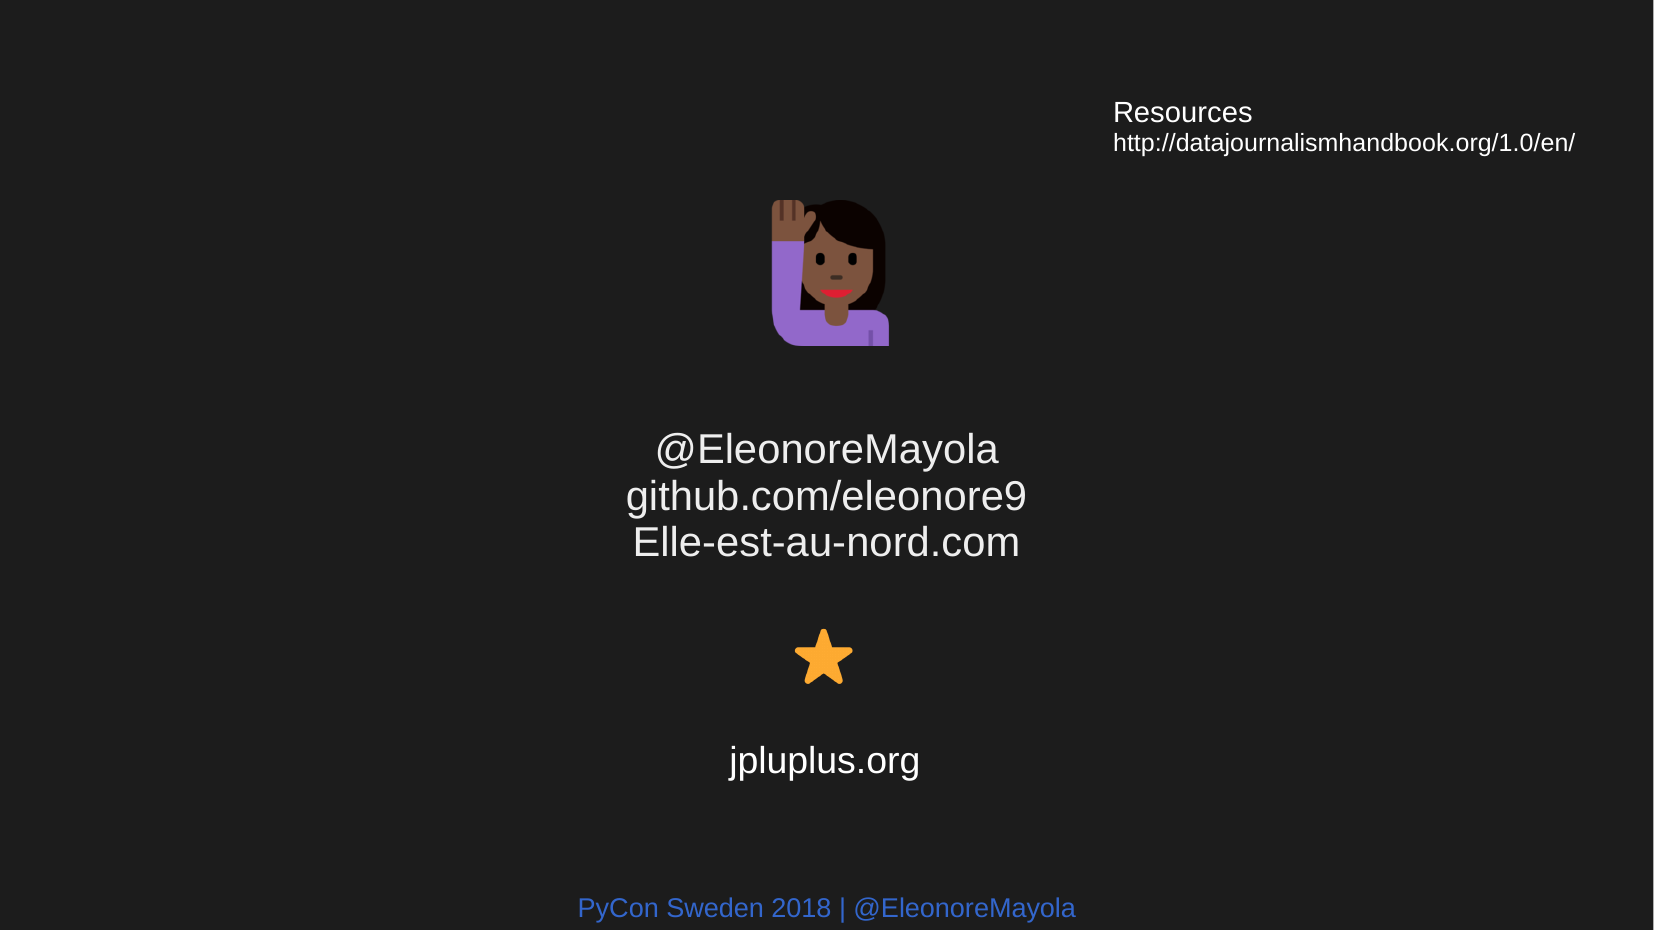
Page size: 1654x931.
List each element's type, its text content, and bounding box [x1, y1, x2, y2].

text_box PyCon Sweden 2018 | @EleonoreMayola [460, 885, 1193, 931]
text_box Resources http://datajournalismhandbook.org/1.0/en/ [1098, 88, 1654, 272]
text_box [649, 732, 1040, 839]
picture [763, 200, 909, 346]
text_box @EleonoreMayola github.com/eleonore9 Elle-est-au-nord.com [566, 372, 1087, 573]
picture [793, 625, 854, 686]
text_box jpluplus.org [714, 732, 936, 789]
